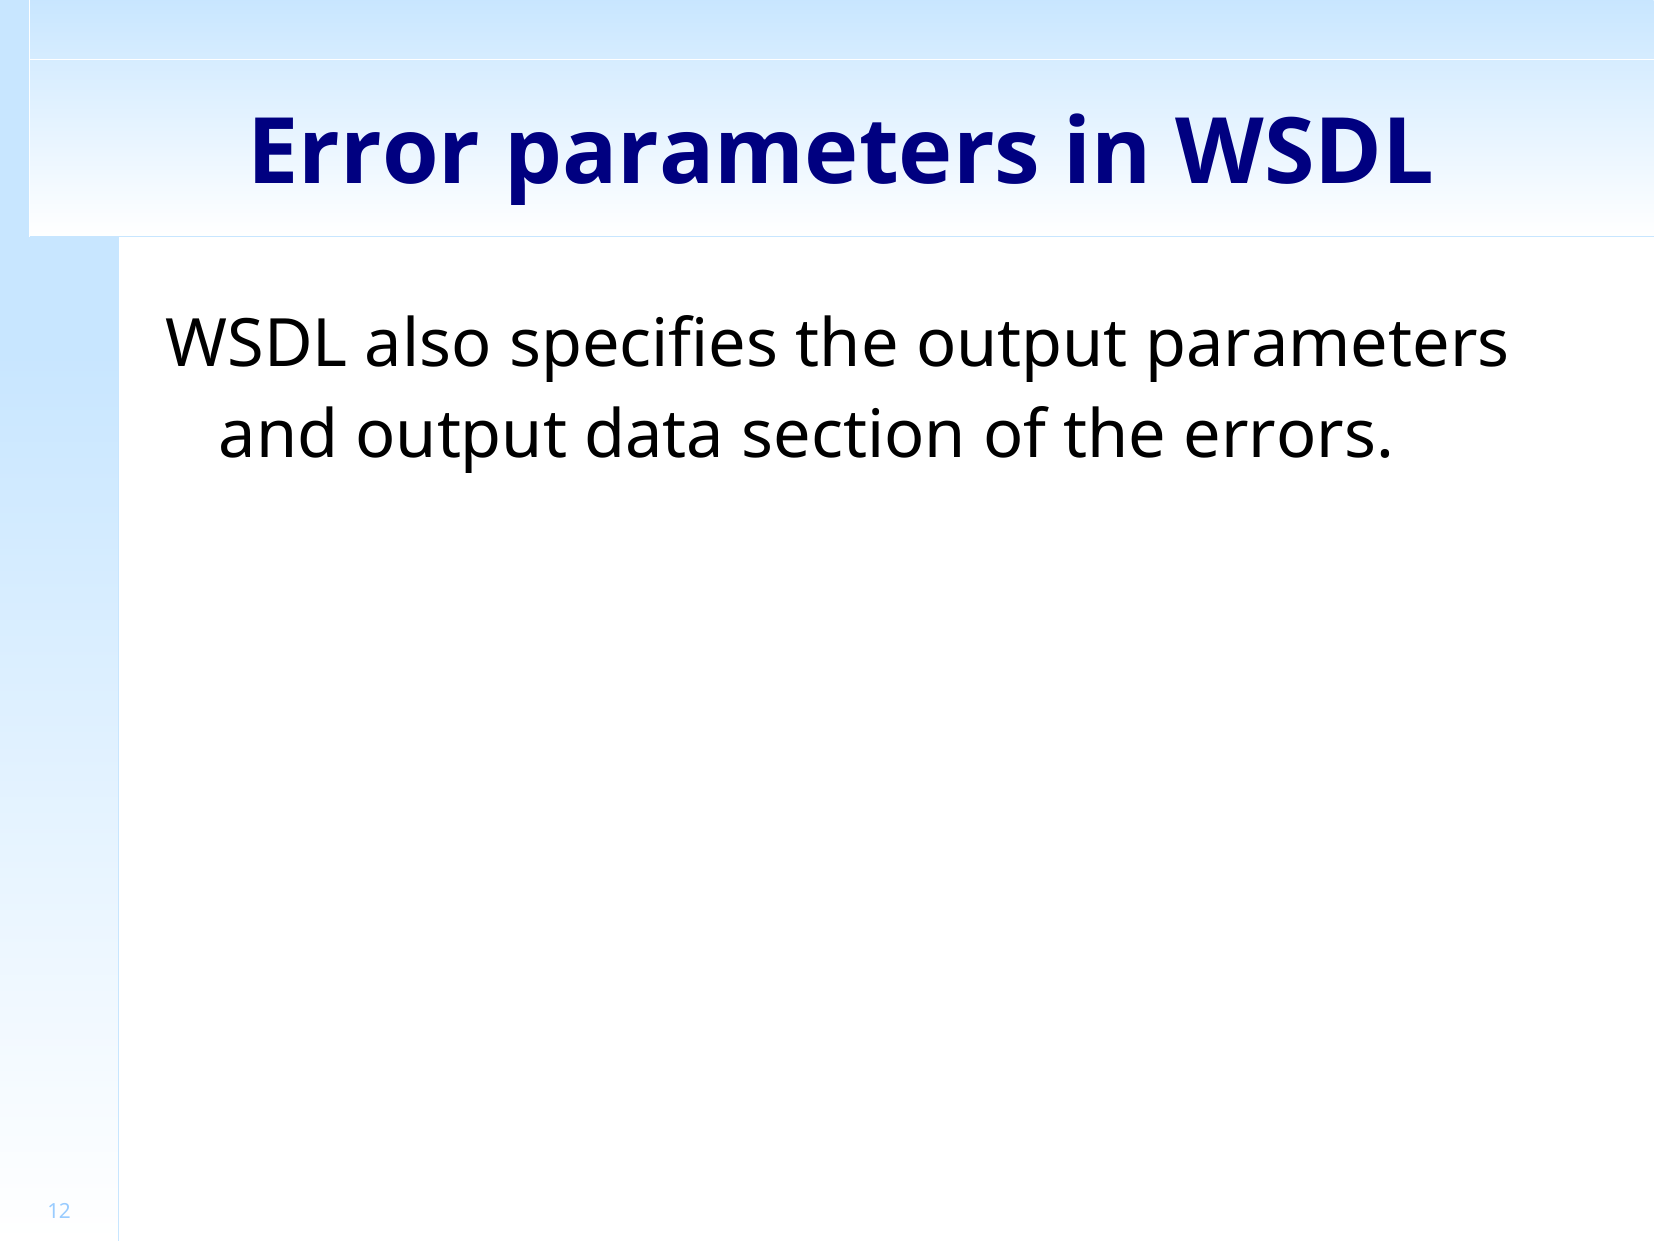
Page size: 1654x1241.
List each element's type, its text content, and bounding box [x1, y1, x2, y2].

list WSDL also specifies the output parameters and output data section of the errors. [147, 295, 1625, 1182]
title Error parameters in WSDL [29, 59, 1654, 237]
